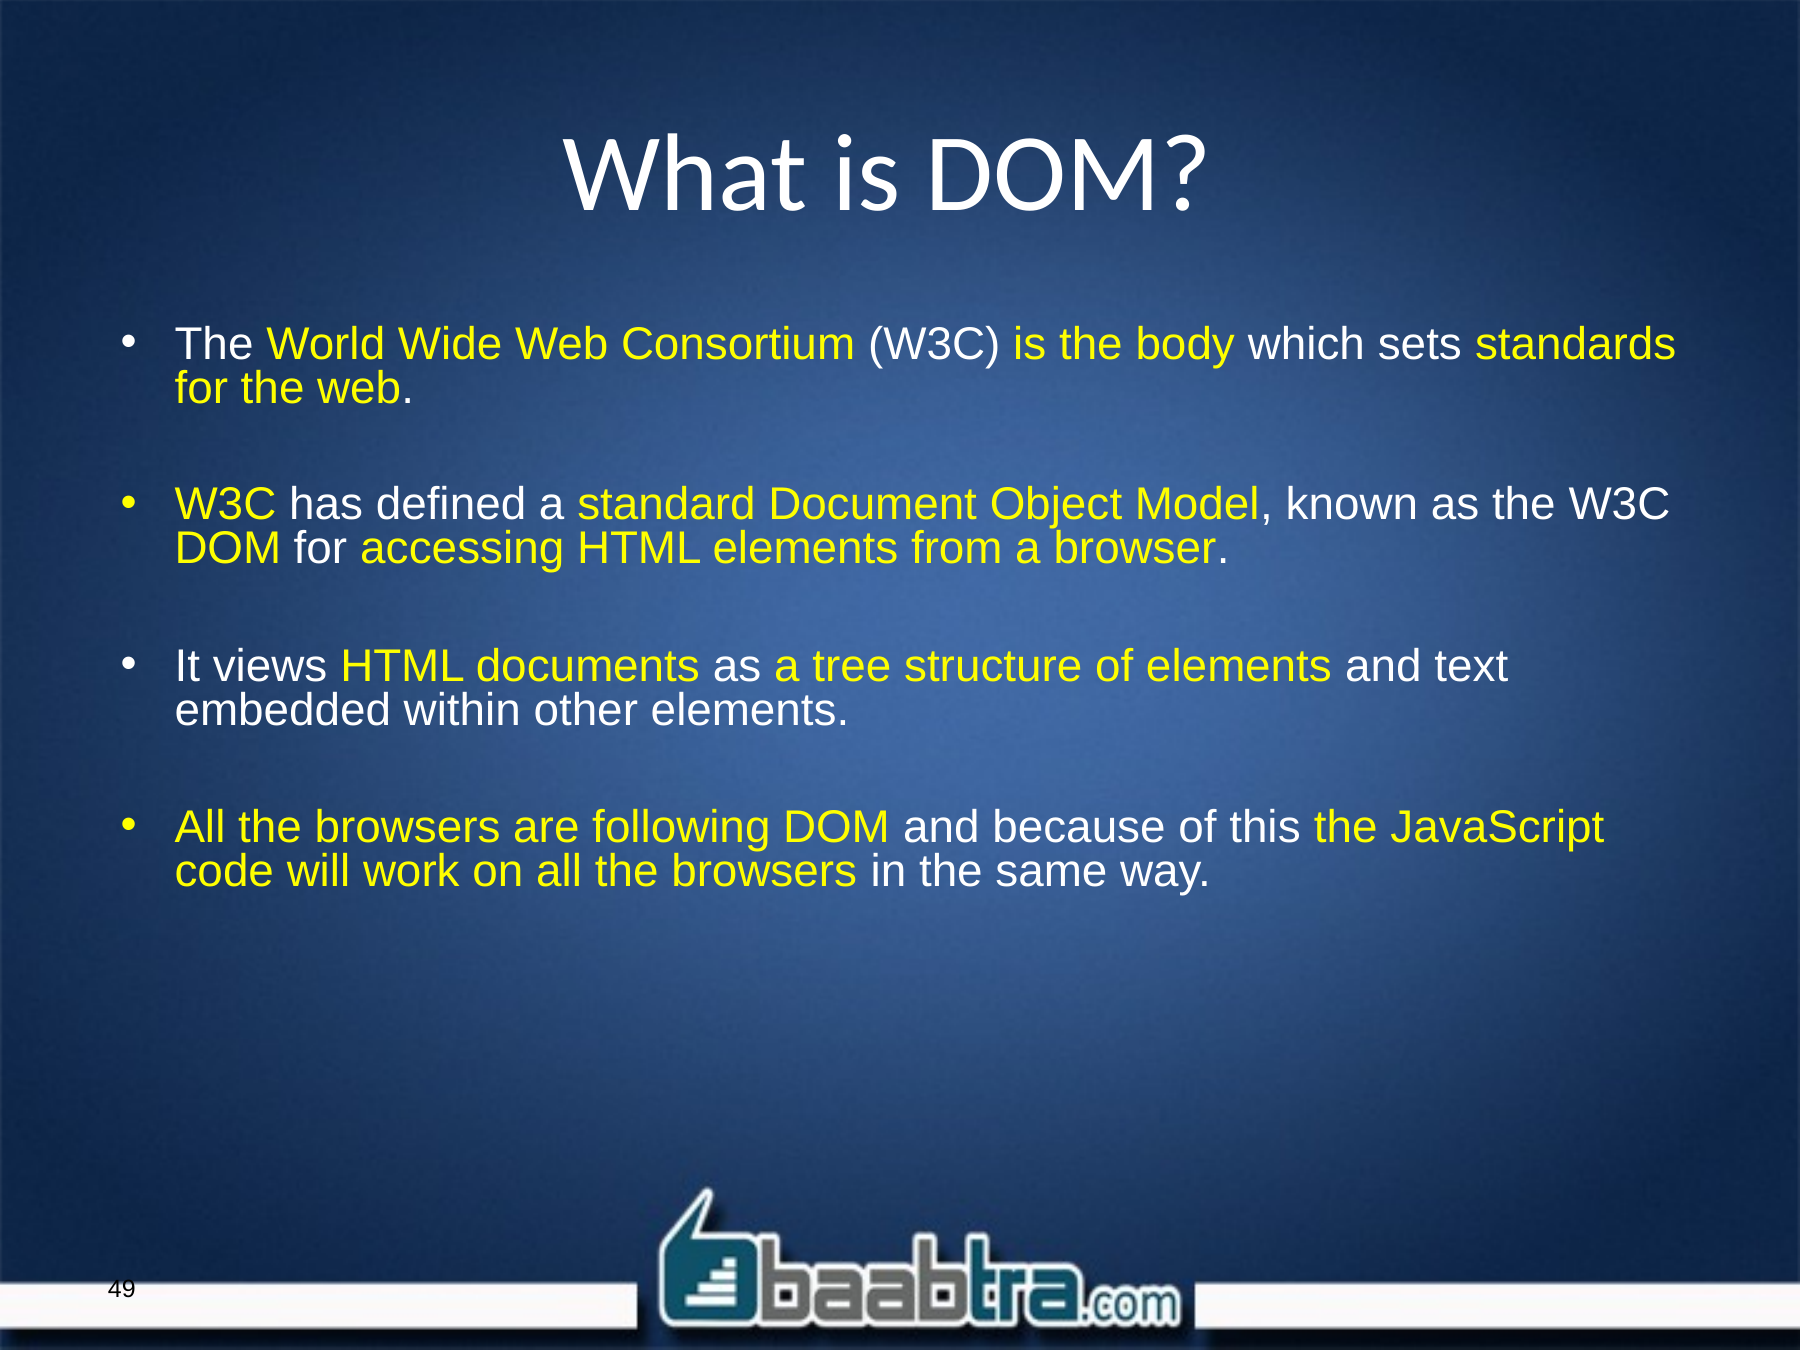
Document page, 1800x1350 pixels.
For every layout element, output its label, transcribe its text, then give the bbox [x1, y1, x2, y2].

text_box The World Wide Web Consortium (W3C) is the body which sets standards for the web. W3C has defined a standard Document Object Model, known as the W3C DOM for accessing HTML elements from a browser. It views HTML documents as a tree structure of elements and text embedded within other elements. All the browsers are following DOM and because of this the JavaScript code will work on all the browsers in the same way. [89, 315, 1710, 1206]
picture [0, 0, 1800, 1350]
title What is DOM? [90, 54, 1710, 279]
slide_number <number> [90, 1251, 510, 1324]
